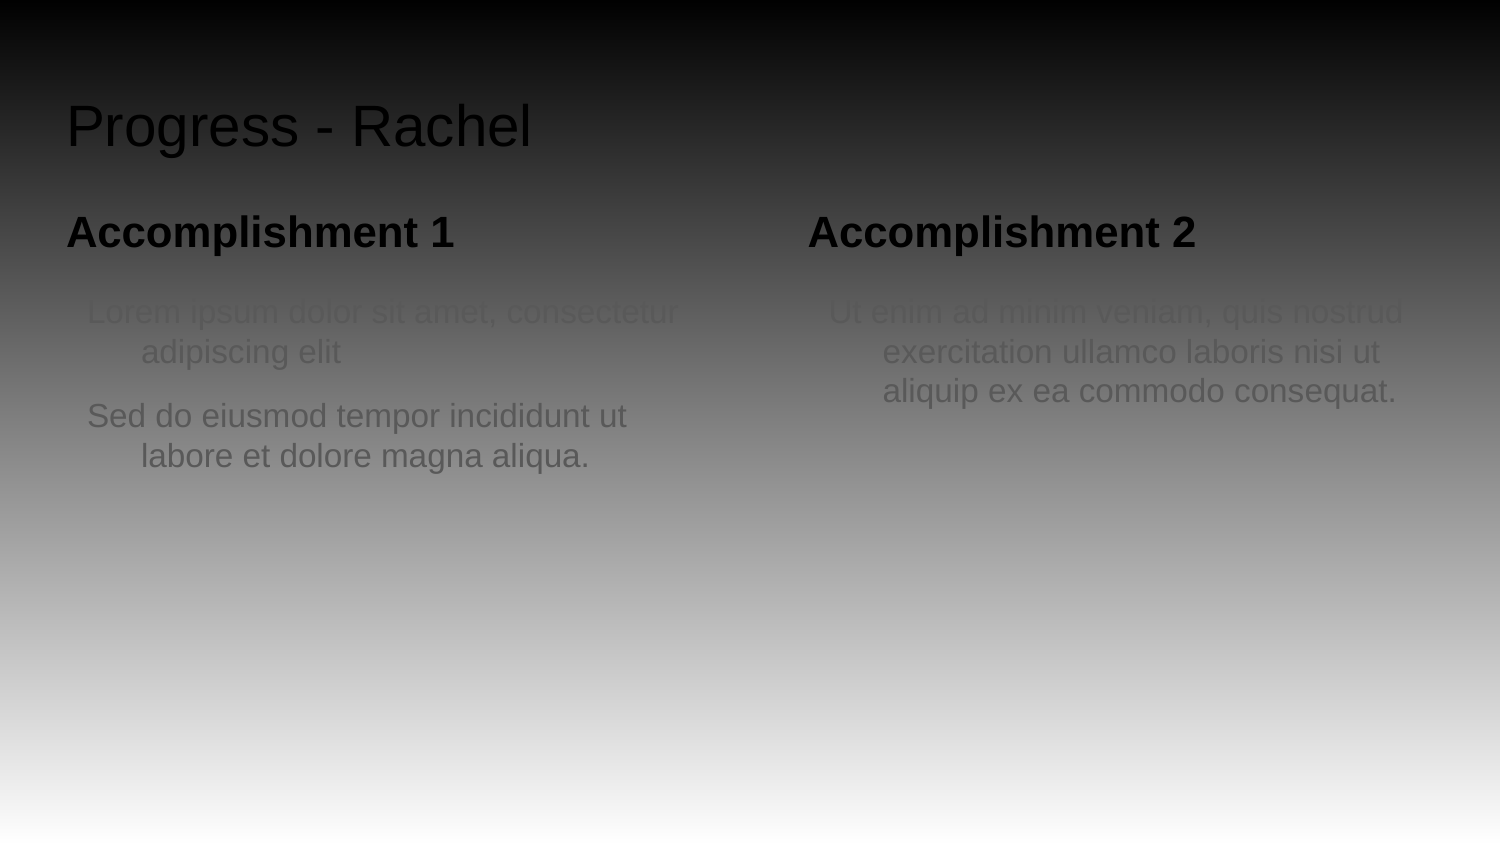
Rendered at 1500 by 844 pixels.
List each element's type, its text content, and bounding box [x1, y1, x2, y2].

title Progress - Rachel [51, 72, 1449, 167]
list Accomplishment 2 Ut enim ad minim veniam, quis nostrud exercitation ullamco laboris nisi ut aliquip ex ea commodo consequat. [792, 189, 1449, 750]
list Accomplishment 1 Lorem ipsum dolor sit amet, consectetur adipiscing elit Sed do eiusmod tempor incididunt ut labore et dolore magna aliqua. [51, 189, 708, 750]
